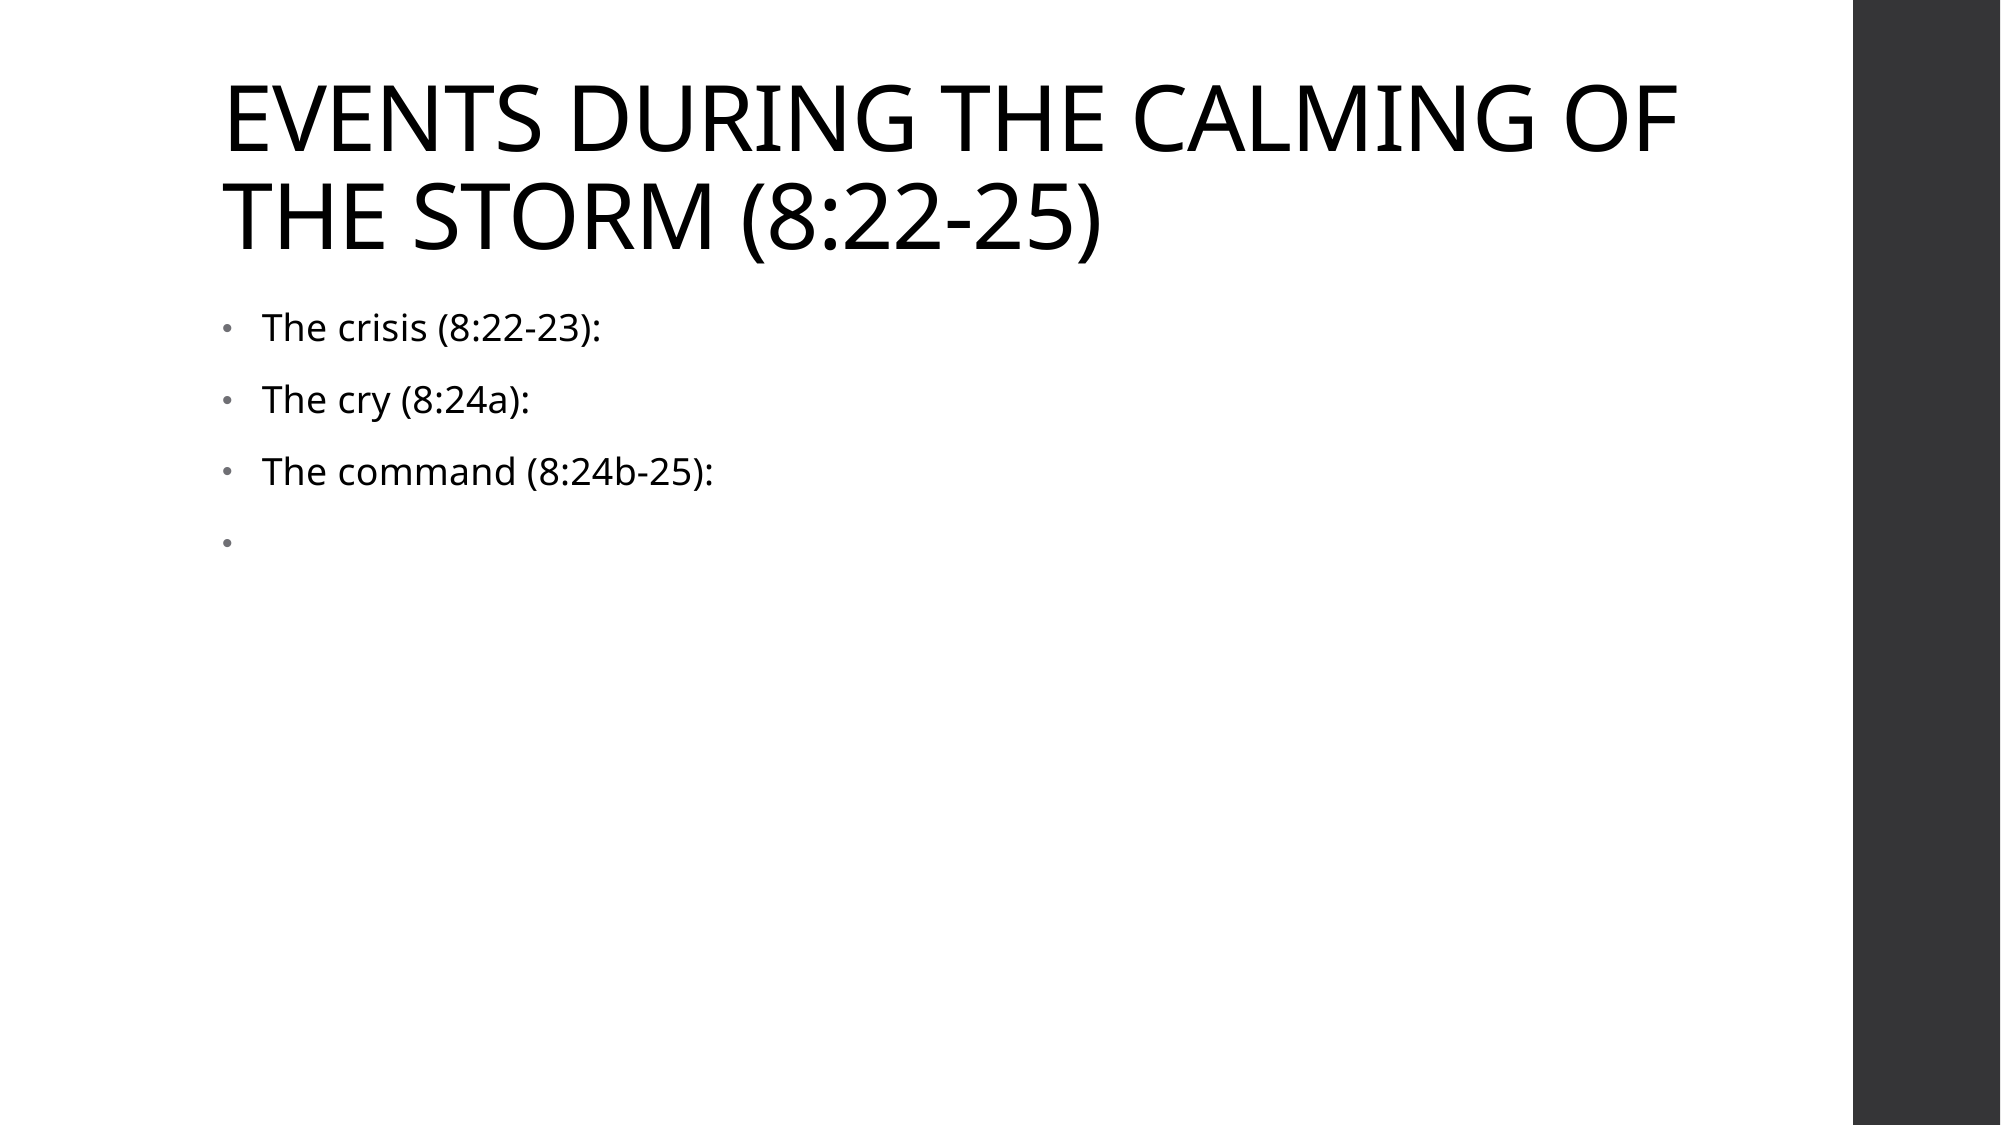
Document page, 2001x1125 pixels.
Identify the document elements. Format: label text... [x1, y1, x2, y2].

list The crisis (8:22-23): The cry (8:24a): The command (8:24b-25): [206, 299, 1617, 1014]
title EVENTS DURING THE CALMING OF THE STORM (8:22-25) [206, 60, 1797, 278]
